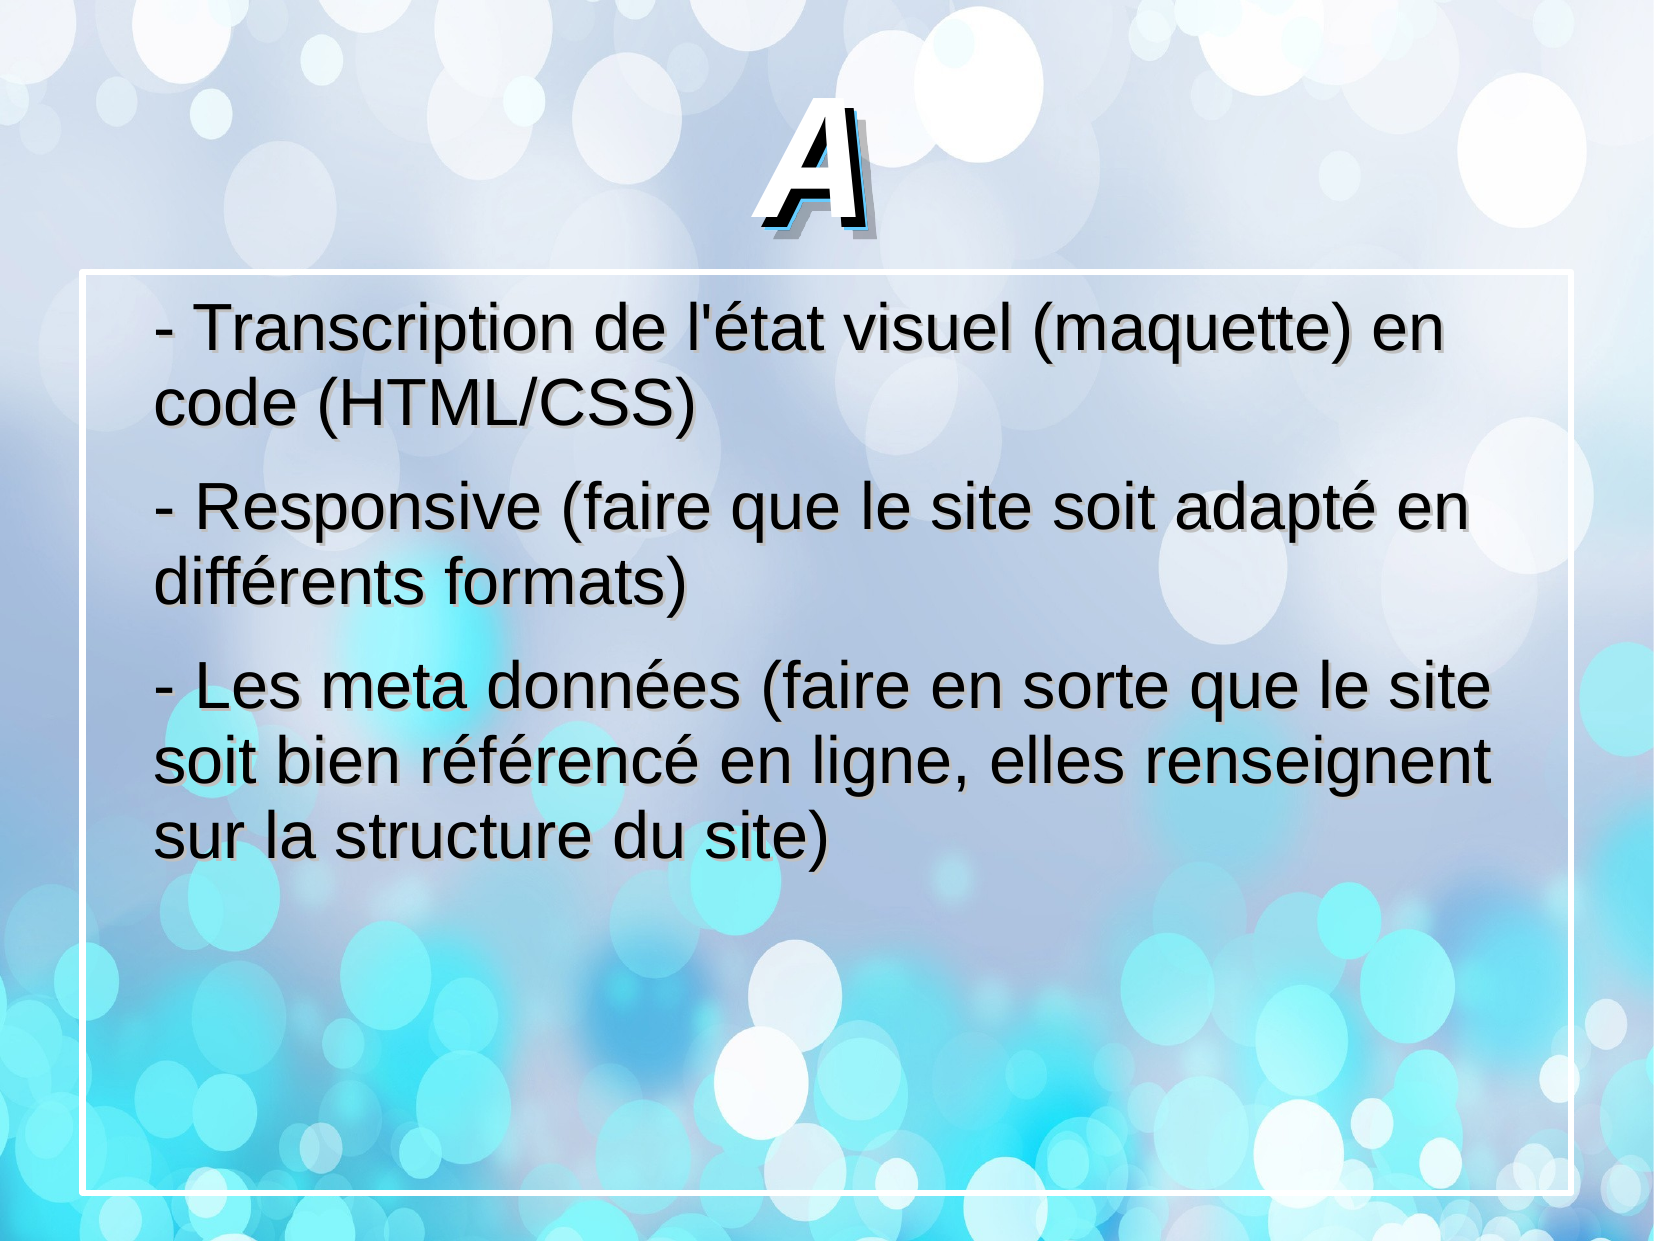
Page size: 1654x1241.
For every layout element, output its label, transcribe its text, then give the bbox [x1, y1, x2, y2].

list - Transcription de l'état visuel (maquette) en code (HTML/CSS) - Responsive (faire que le site soit adapté en différents formats) - Les meta données (faire en sorte que le site soit bien référencé en ligne, elles renseignent sur la structure du site) [86, 290, 1568, 1109]
title A [82, 49, 1571, 257]
picture [0, 0, 1654, 1241]
